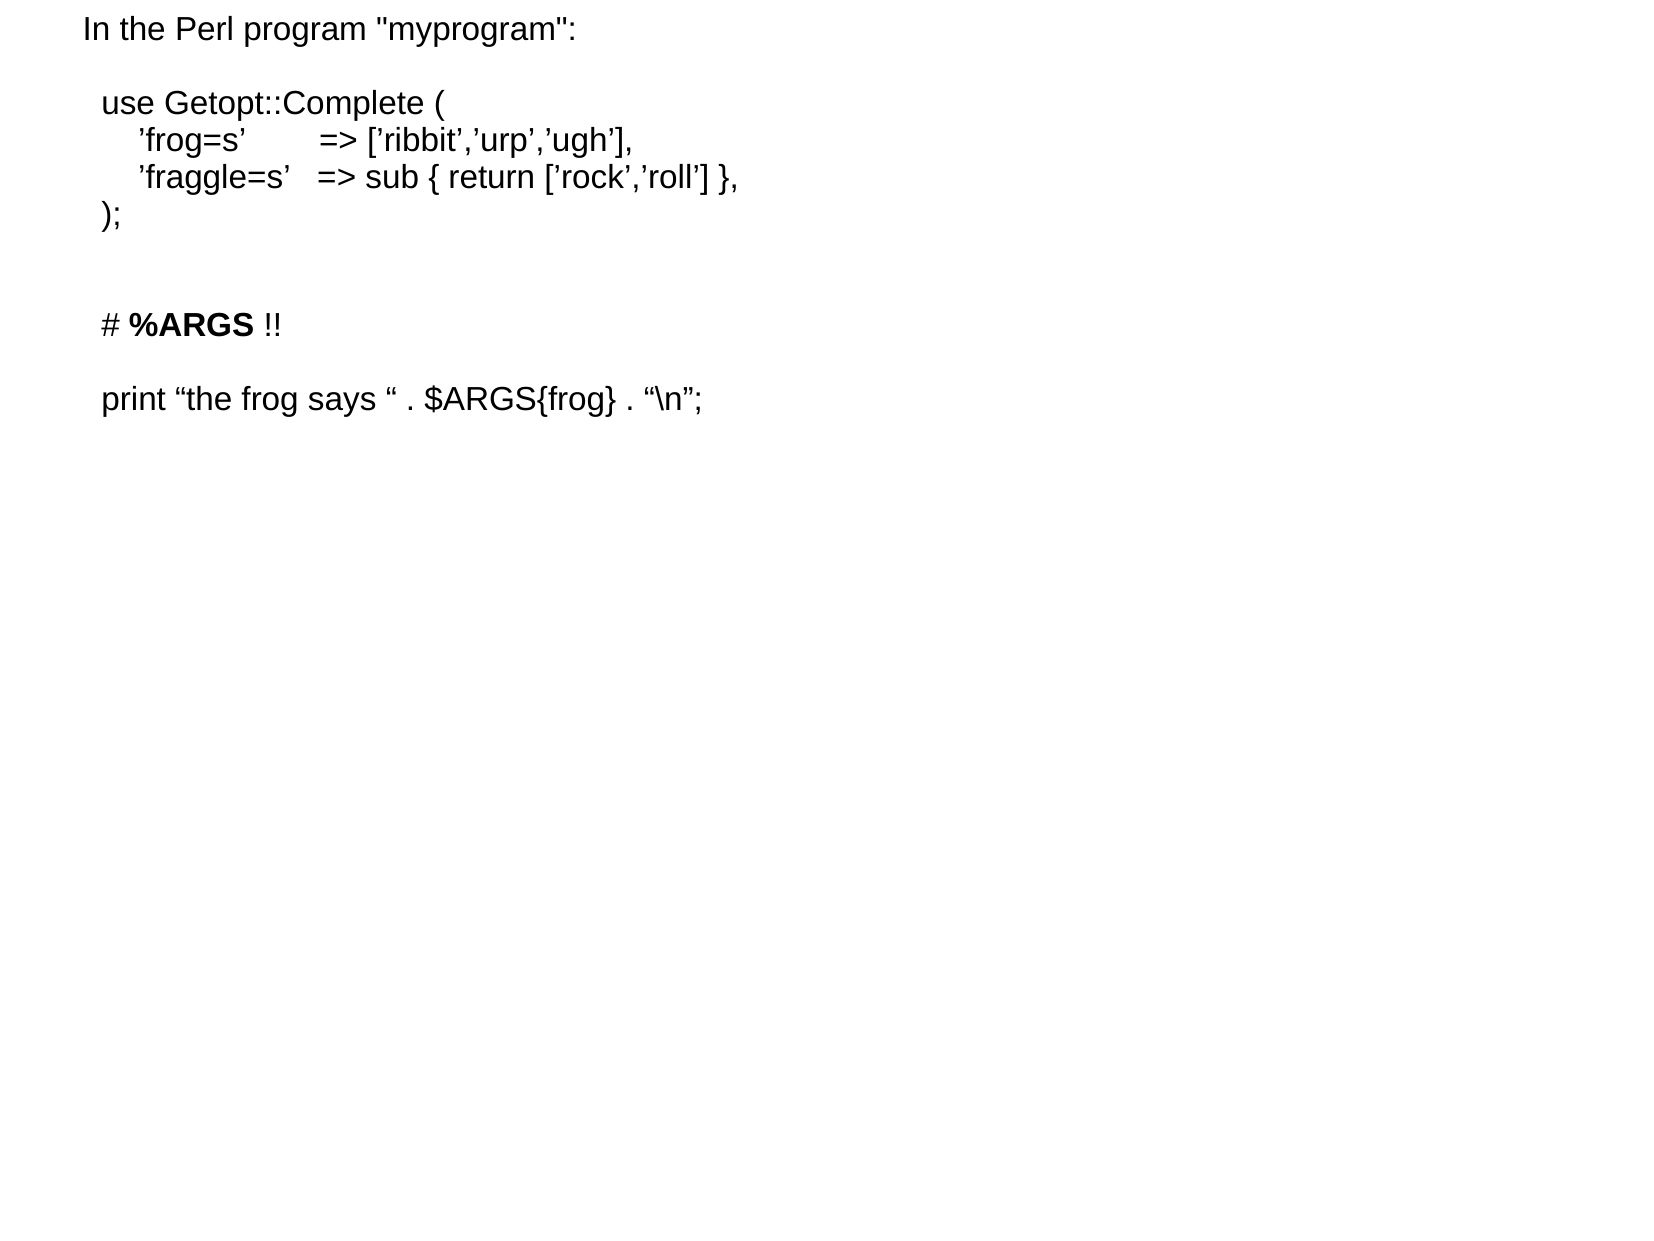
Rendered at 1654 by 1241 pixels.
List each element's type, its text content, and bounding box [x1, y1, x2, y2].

subtitle In the Perl program "myprogram": use Getopt::Complete ( ’frog=s’ => [’ribbit’,’urp’,’ugh’], ’fraggle=s’ => sub { return [’rock’,’roll’] }, ); # %ARGS !! print “the frog says “ . $ARGS{frog} . “\n”; [82, 10, 1571, 1070]
